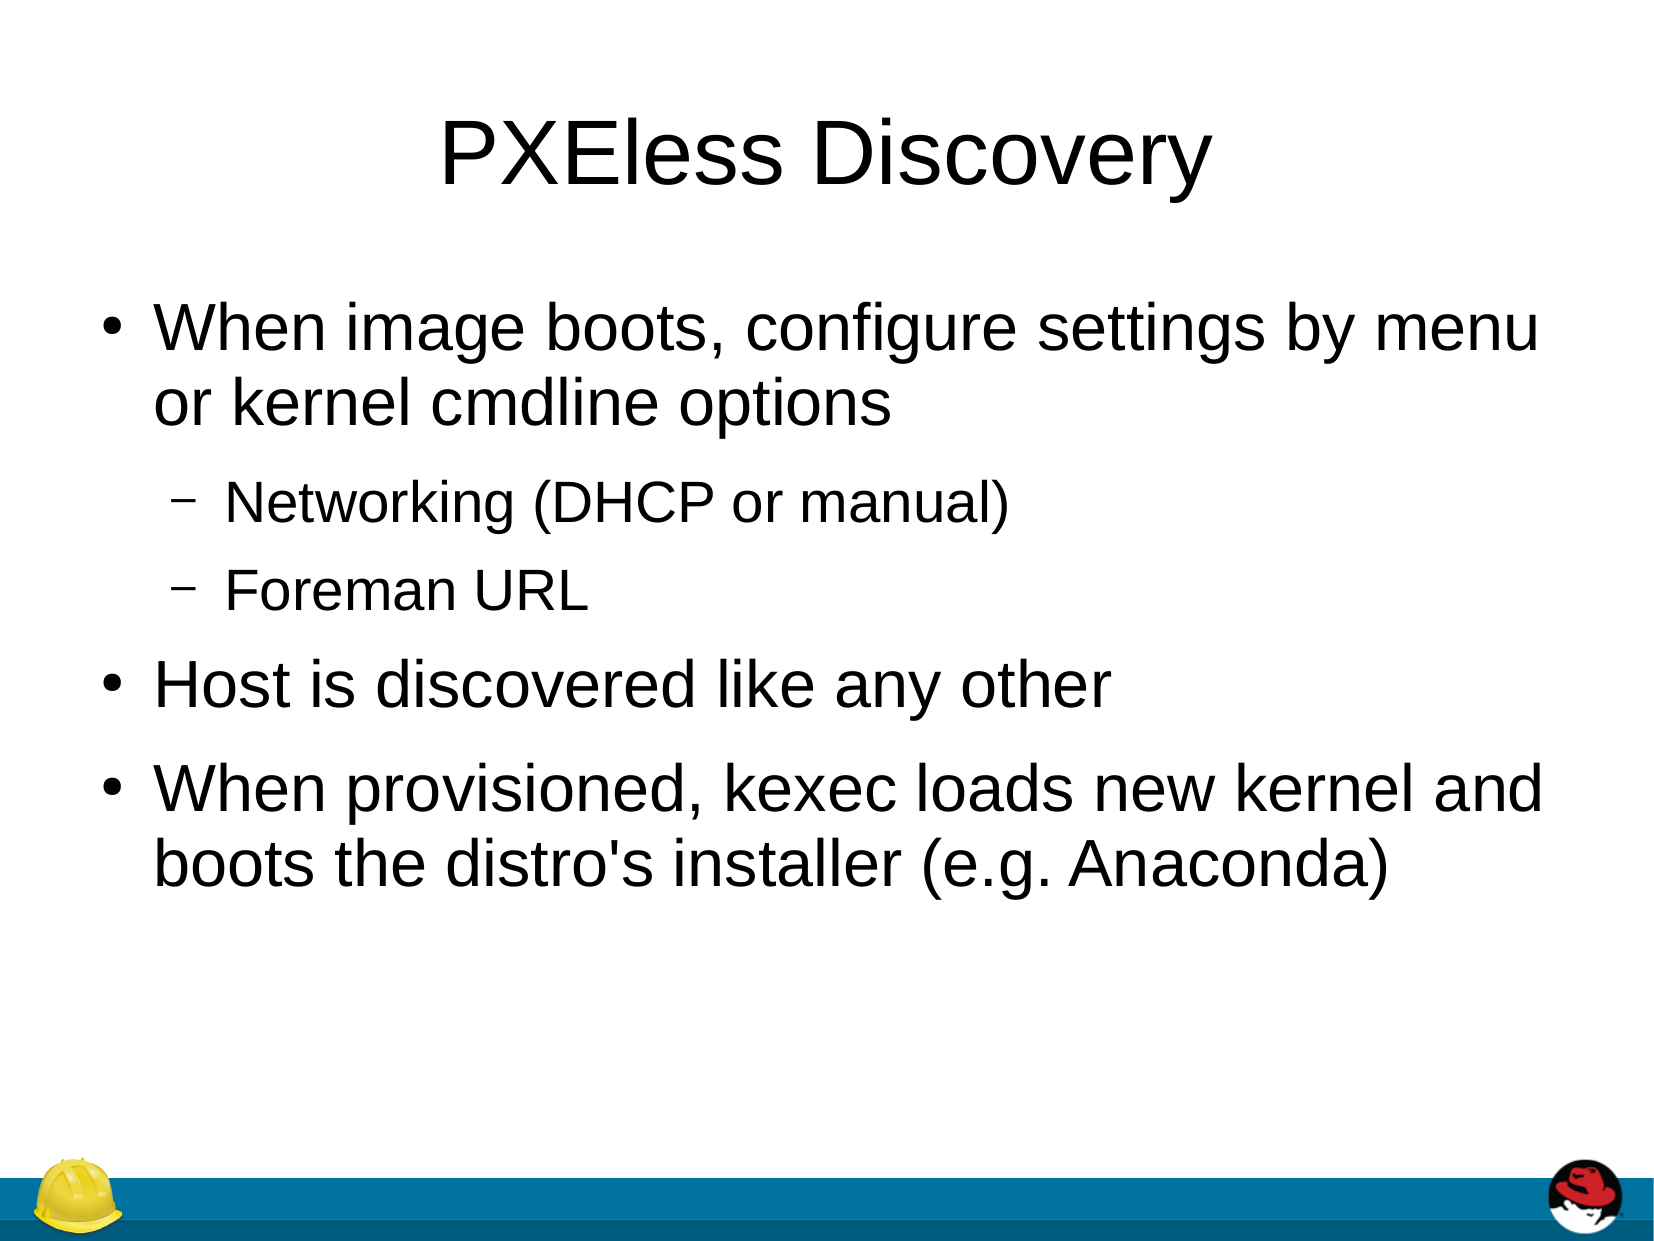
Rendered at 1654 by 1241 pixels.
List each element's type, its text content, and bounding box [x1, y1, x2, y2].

picture [23, 1145, 130, 1235]
list When image boots, configure settings by menu or kernel cmdline options Networking (DHCP or manual) Foreman URL Host is discovered like any other When provisioned, kexec loads new kernel and boots the distro's installer (e.g. Anaconda) [82, 290, 1571, 1010]
picture [1547, 1157, 1630, 1233]
title PXEless Discovery [82, 49, 1571, 257]
